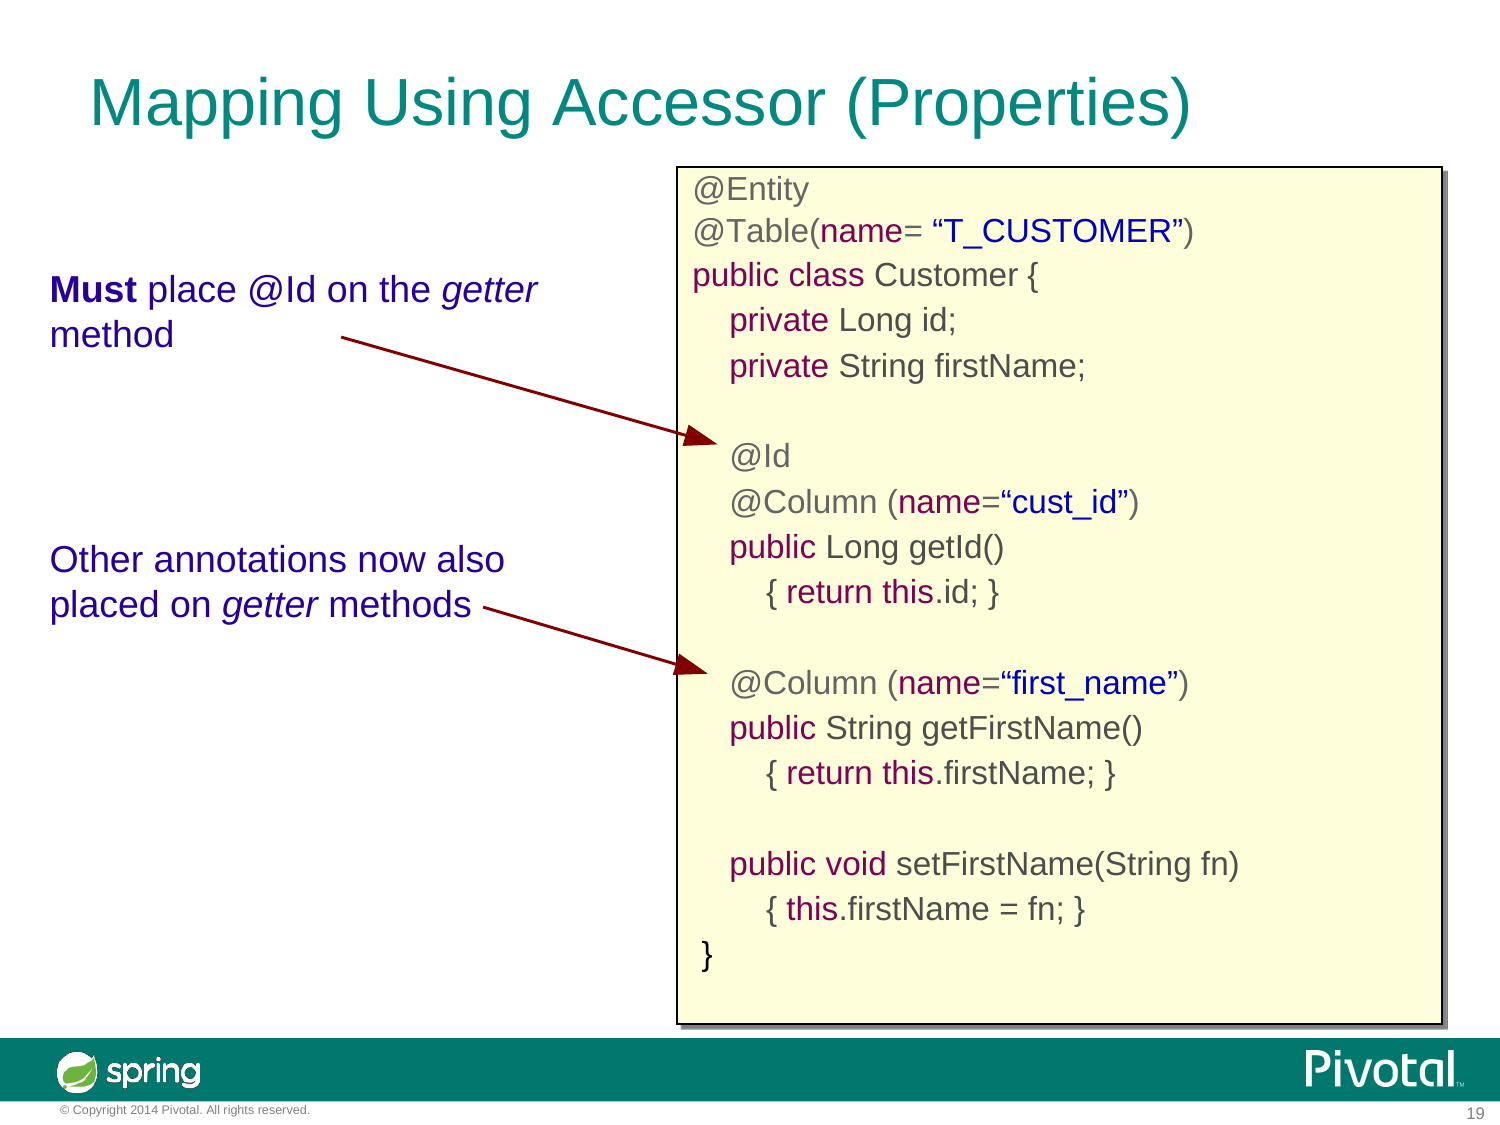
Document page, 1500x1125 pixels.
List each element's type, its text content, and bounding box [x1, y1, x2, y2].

text_box Must place @Id on the getter method Other annotations now also placed on getter methods [34, 257, 614, 691]
list @Entity @Table(name= “T_CUSTOMER”) public class Customer { private Long id; private String firstName; @Id @Column (name=“cust_id”) public Long getId() { return this.id; } @Column (name=“first_name”) public String getFirstName() { return this.firstName; } public void setFirstName(String fn) { this.firstName = fn; } } [677, 166, 1442, 1025]
title Mapping Using Accessor (Properties) [75, 44, 1426, 233]
picture [1306, 1050, 1464, 1087]
picture [32, 1041, 210, 1103]
